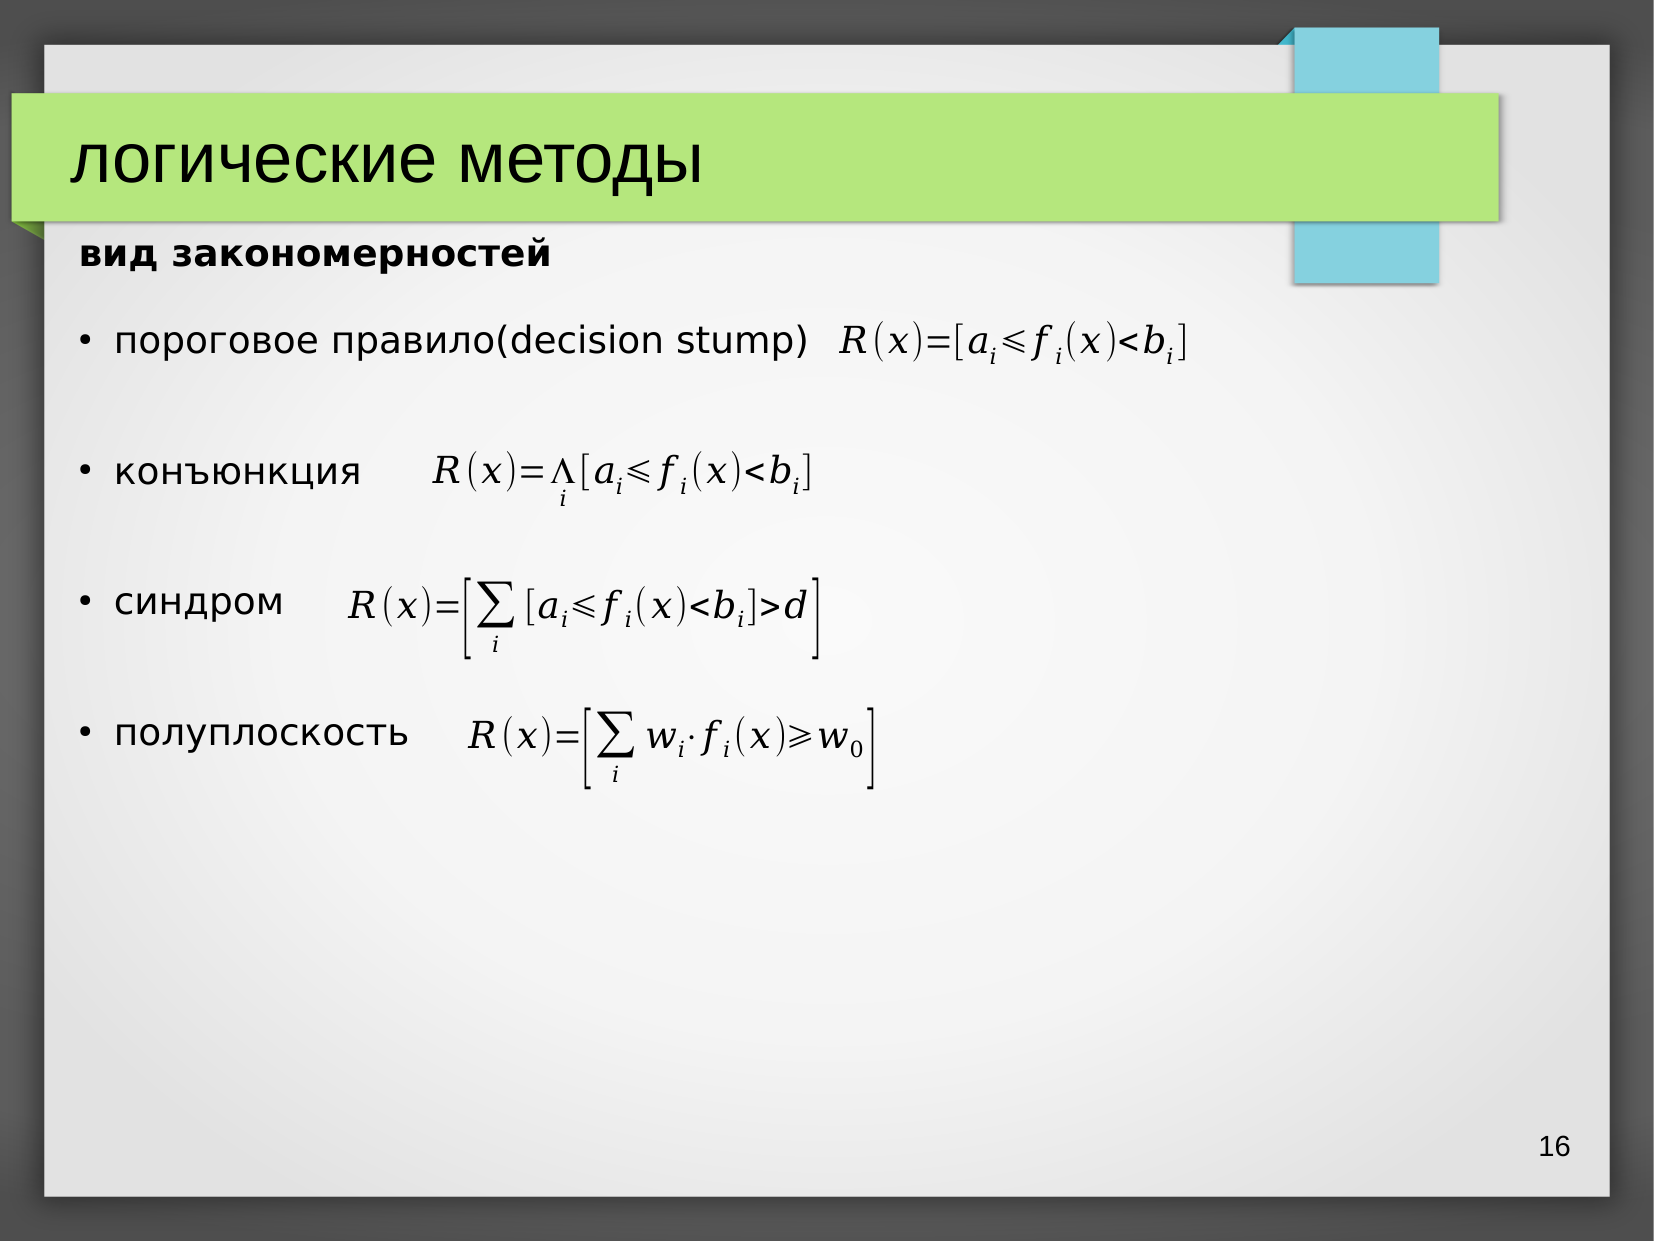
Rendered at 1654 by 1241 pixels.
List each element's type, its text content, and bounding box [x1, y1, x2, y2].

title логические методы [70, 118, 1205, 199]
text_box вид закономерностей пороговое правило(decision stump) конъюнкция синдром полуплоскость [63, 224, 839, 806]
chart [340, 575, 827, 662]
chart [831, 318, 1193, 369]
chart [425, 448, 819, 512]
chart [460, 705, 883, 792]
picture [0, 0, 1654, 1241]
